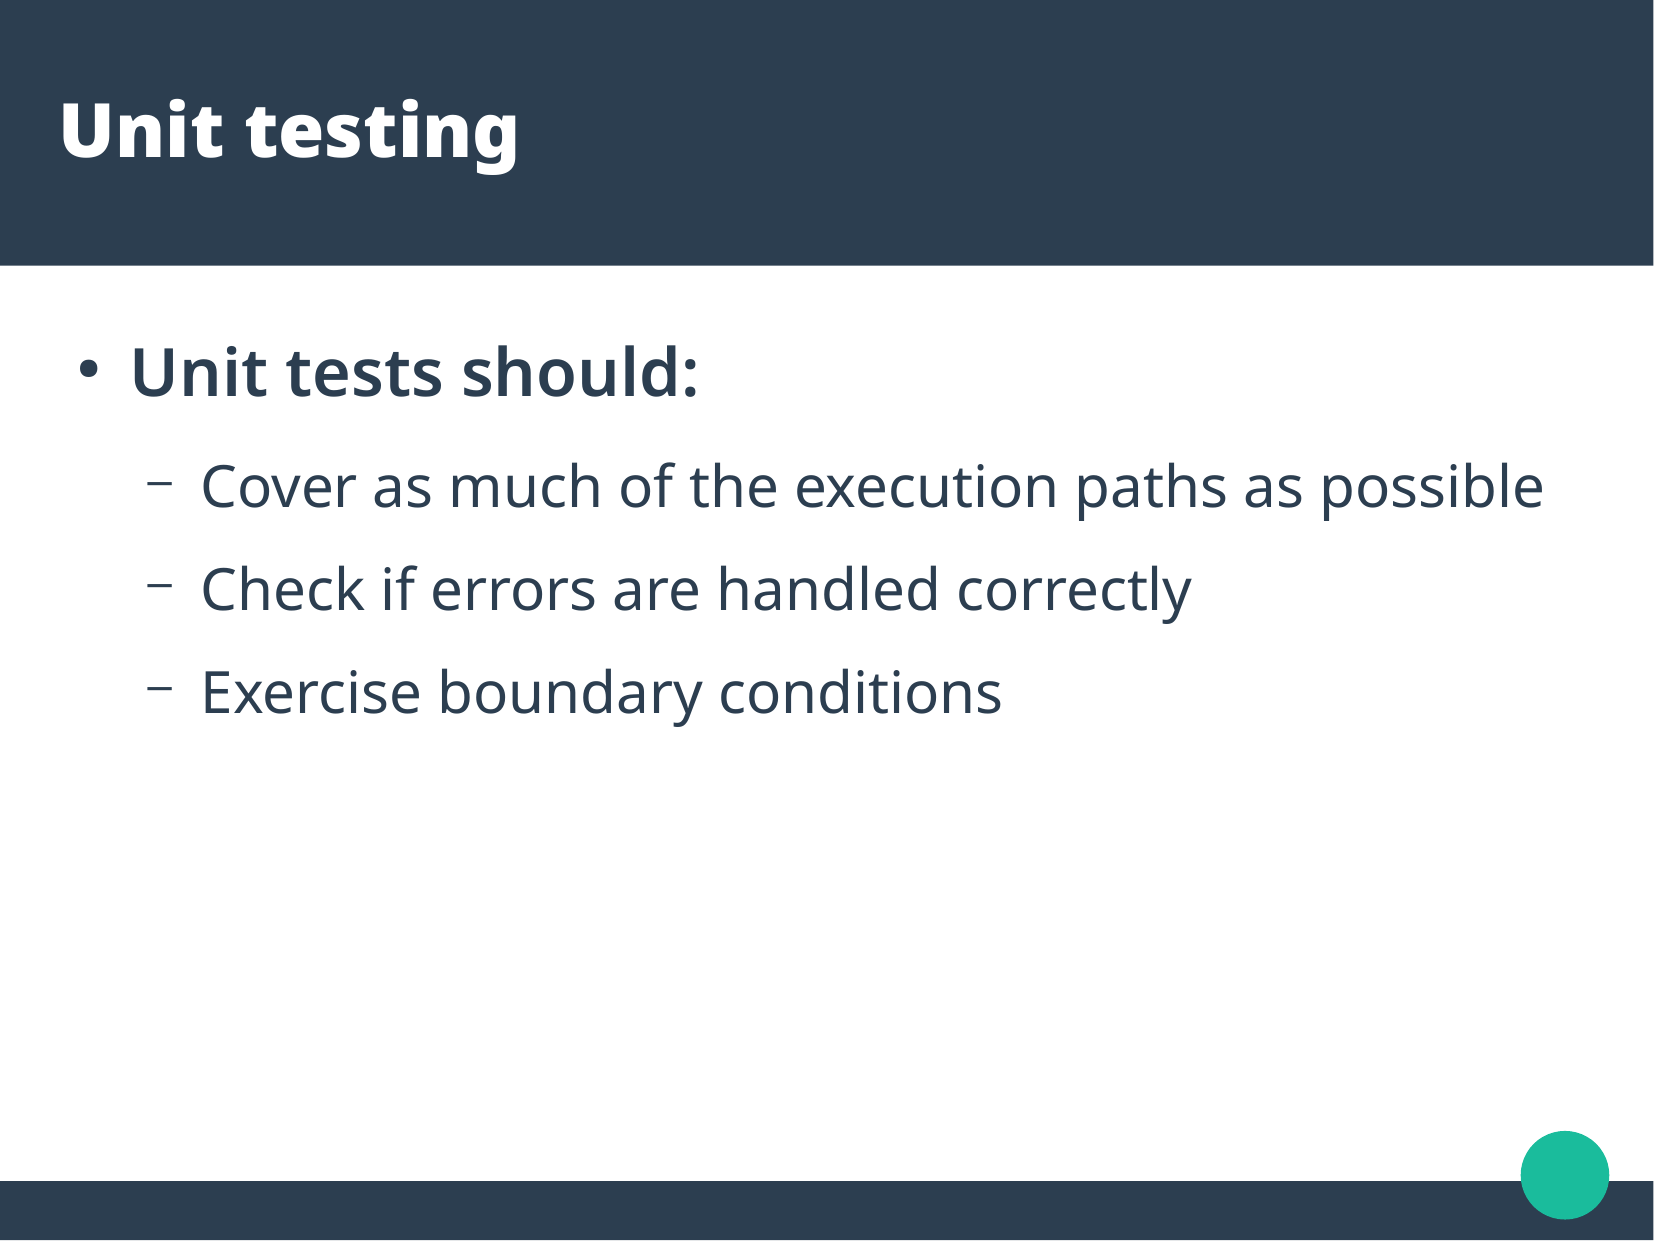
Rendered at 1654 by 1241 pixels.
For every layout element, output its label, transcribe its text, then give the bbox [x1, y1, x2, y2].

title Unit testing [59, 49, 1595, 207]
list Unit tests should: Cover as much of the execution paths as possible Check if errors are handled correctly Exercise boundary conditions [59, 324, 1595, 1152]
